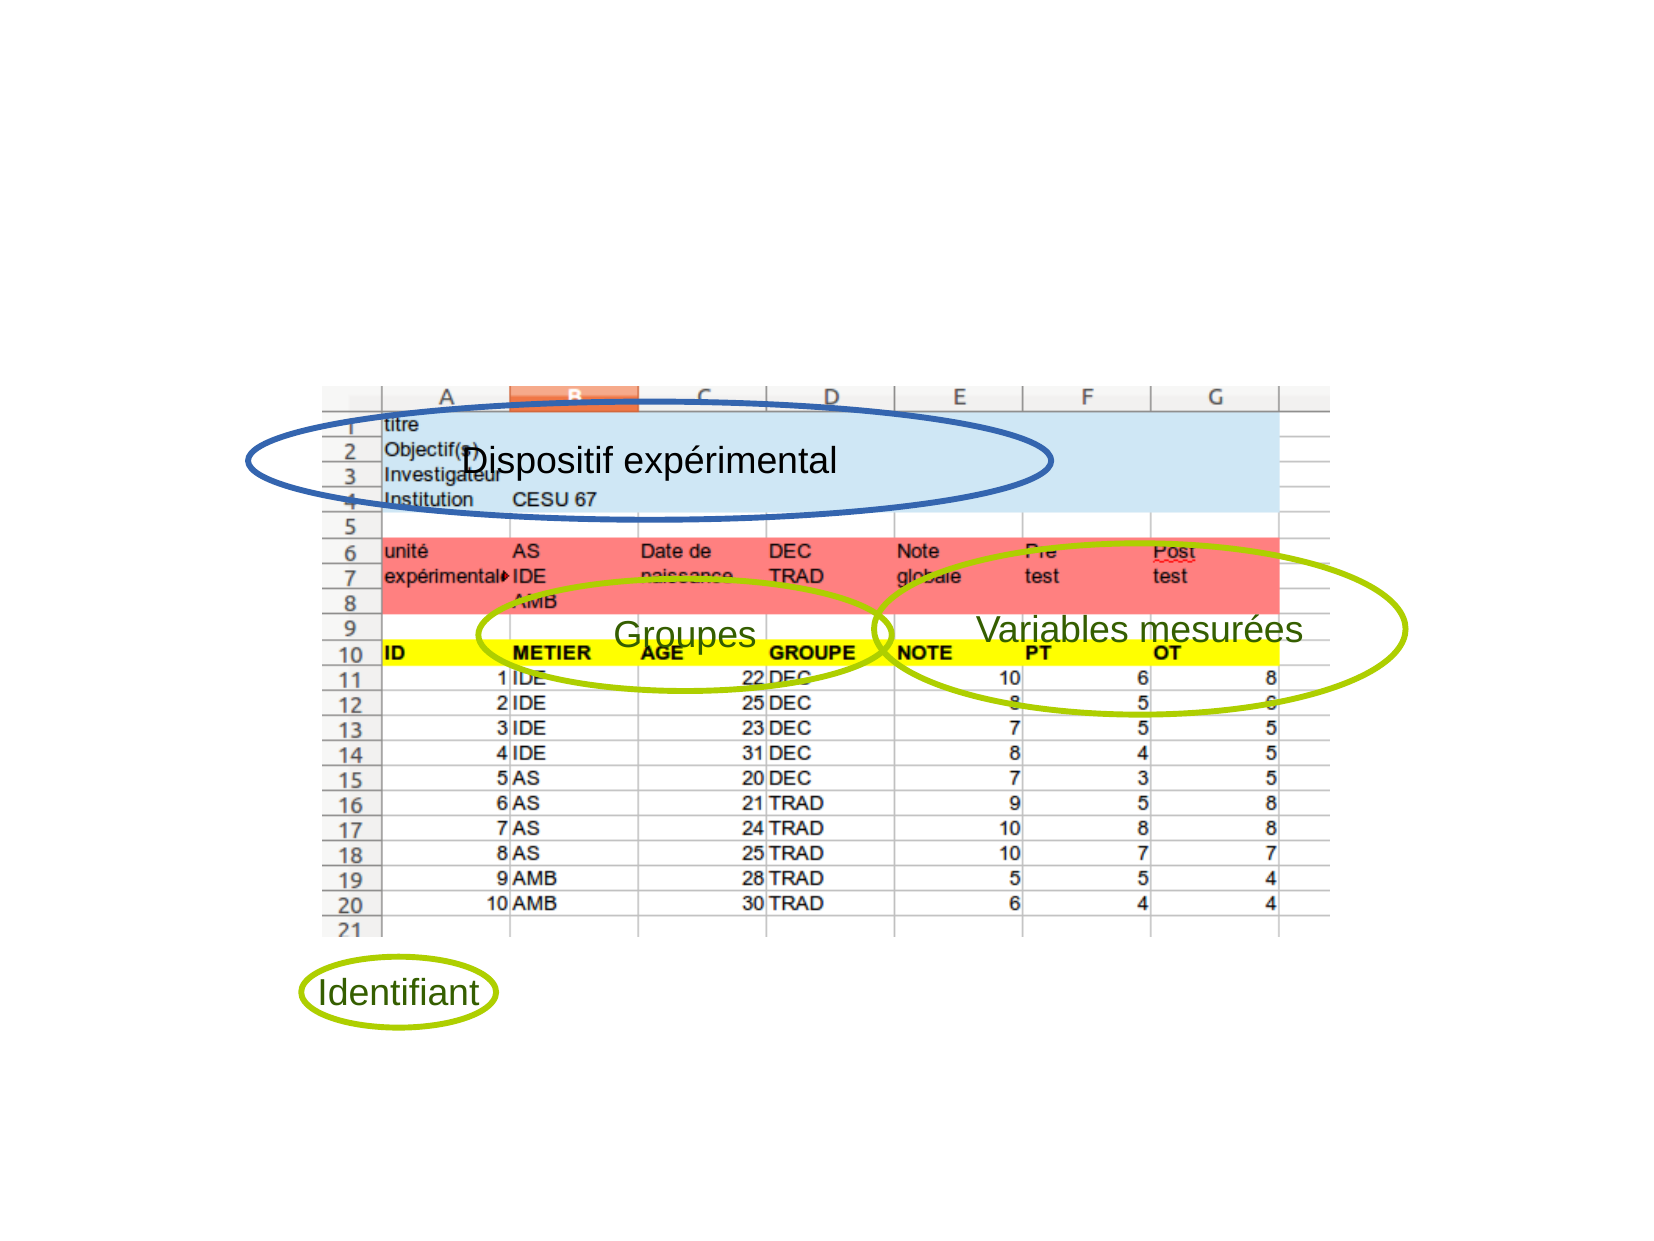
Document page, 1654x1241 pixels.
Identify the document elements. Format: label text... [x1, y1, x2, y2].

text_box Groupes [478, 578, 882, 692]
text_box Variables mesurées [874, 543, 1406, 715]
picture [322, 386, 1330, 937]
text_box Dispositif expérimental [248, 401, 1052, 520]
text_box Identifiant [301, 956, 497, 1028]
